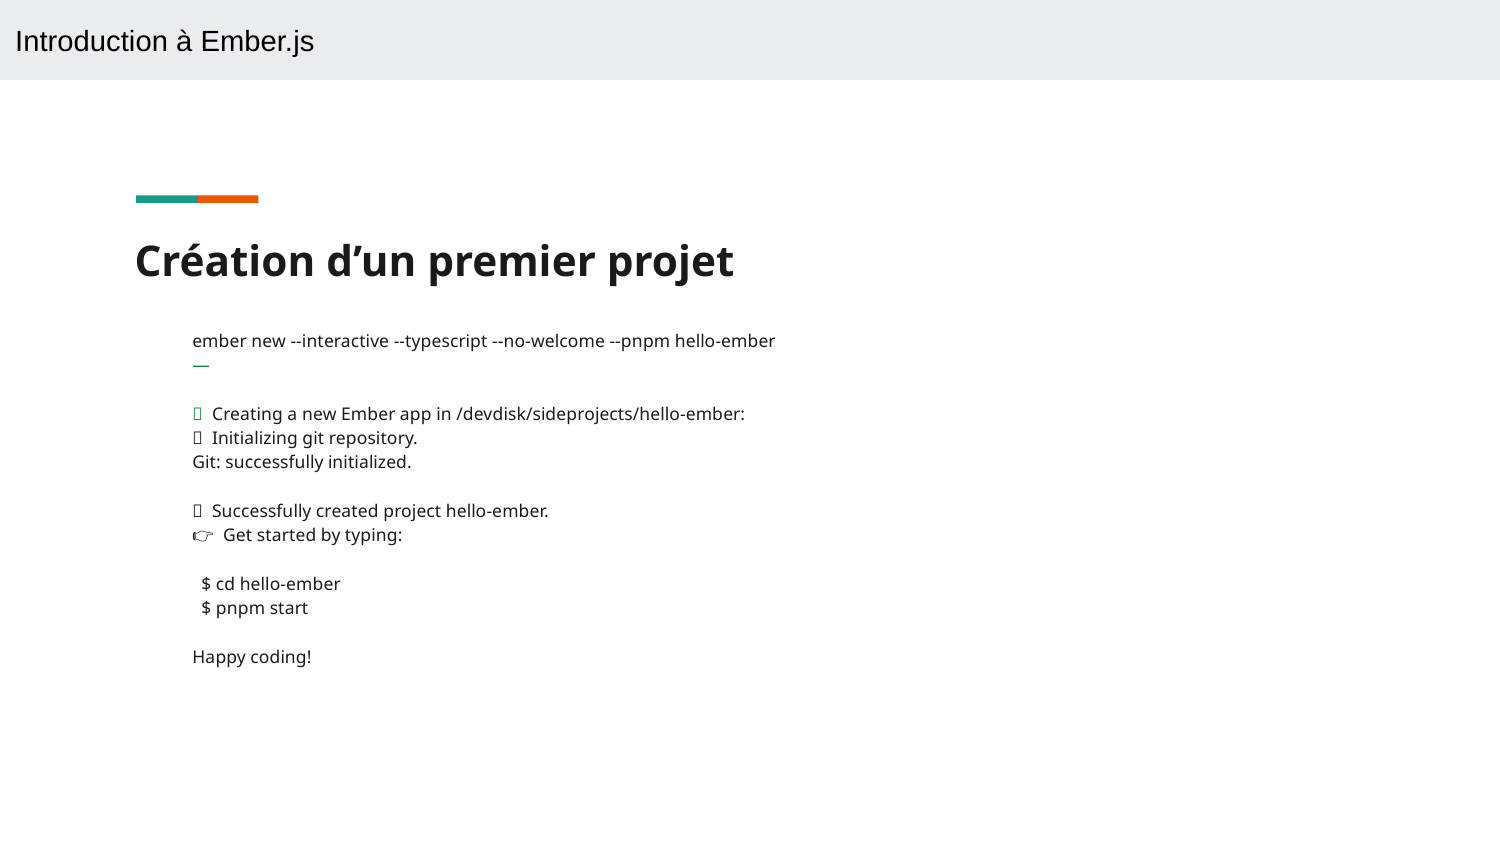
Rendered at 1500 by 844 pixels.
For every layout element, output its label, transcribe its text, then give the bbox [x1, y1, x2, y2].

list ember new --interactive --typescript --no-welcome --pnpm hello-ember — ✨ Creating a new Ember app in /devdisk/sideprojects/hello-ember: 🎥 Initializing git repository. Git: successfully initialized. 🎉 Successfully created project hello-ember. 👉 Get started by typing: $ cd hello-ember $ pnpm start Happy coding! [119, 313, 1381, 685]
title Création d’un premier projet [119, 216, 1381, 305]
